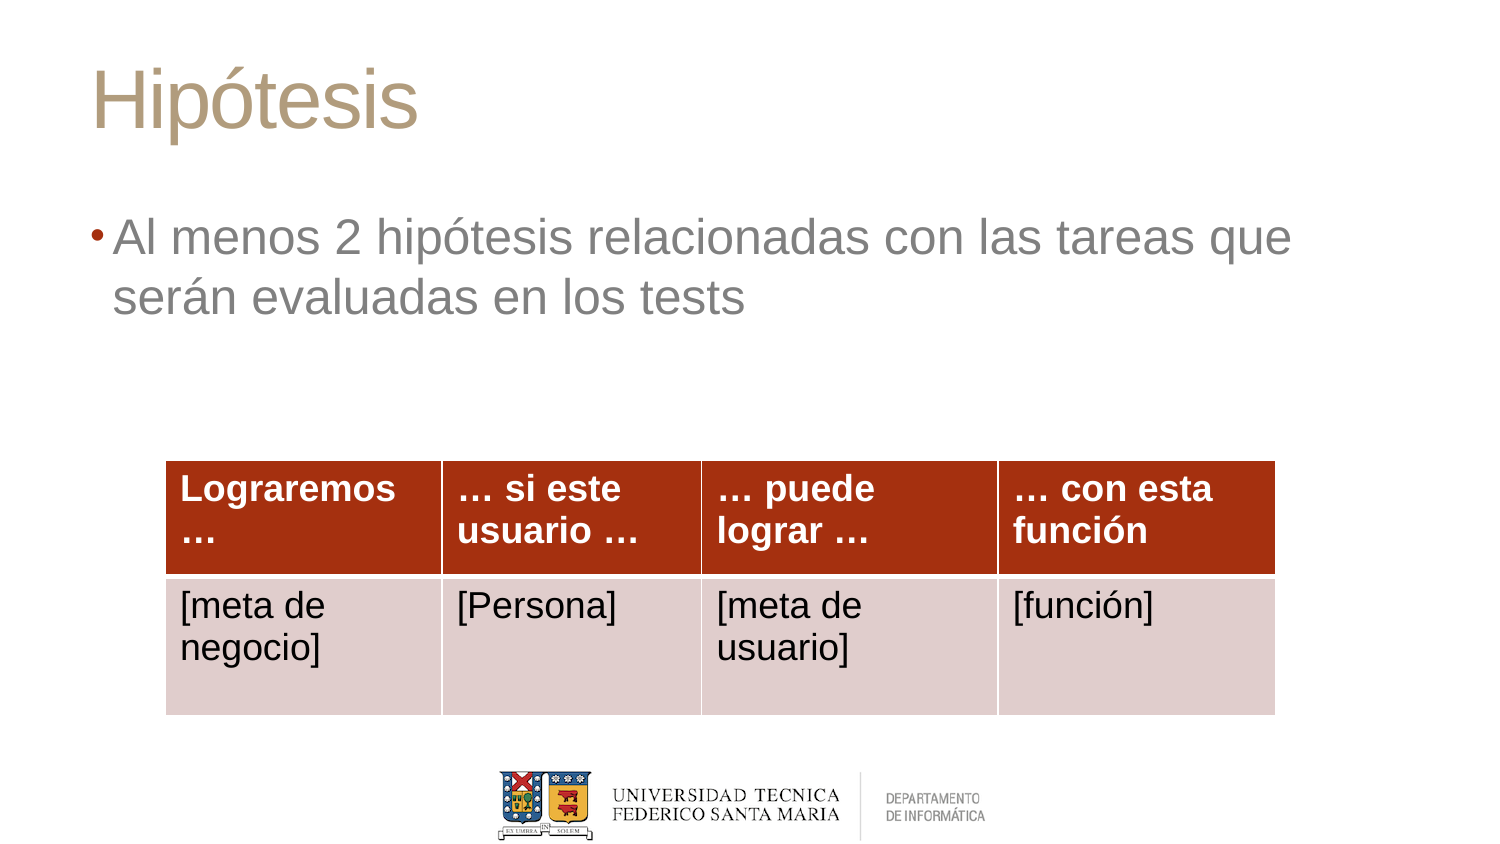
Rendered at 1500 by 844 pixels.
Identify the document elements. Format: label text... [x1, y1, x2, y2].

table_cell [función] [999, 579, 1275, 715]
picture [494, 797, 1006, 842]
table_header Lograremos … [166, 461, 441, 574]
title Hipótesis [75, 33, 1425, 156]
table_header … con esta función [999, 461, 1275, 574]
list Al menos 2 hipótesis relacionadas con las tareas que serán evaluadas en los tests [75, 196, 1425, 797]
table_cell [Persona] [443, 579, 701, 715]
table_cell [meta de negocio] [166, 579, 441, 715]
table_header … puede lograr … [702, 461, 997, 574]
table_header … si este usuario … [443, 461, 701, 574]
table_cell [meta de usuario] [702, 579, 997, 715]
